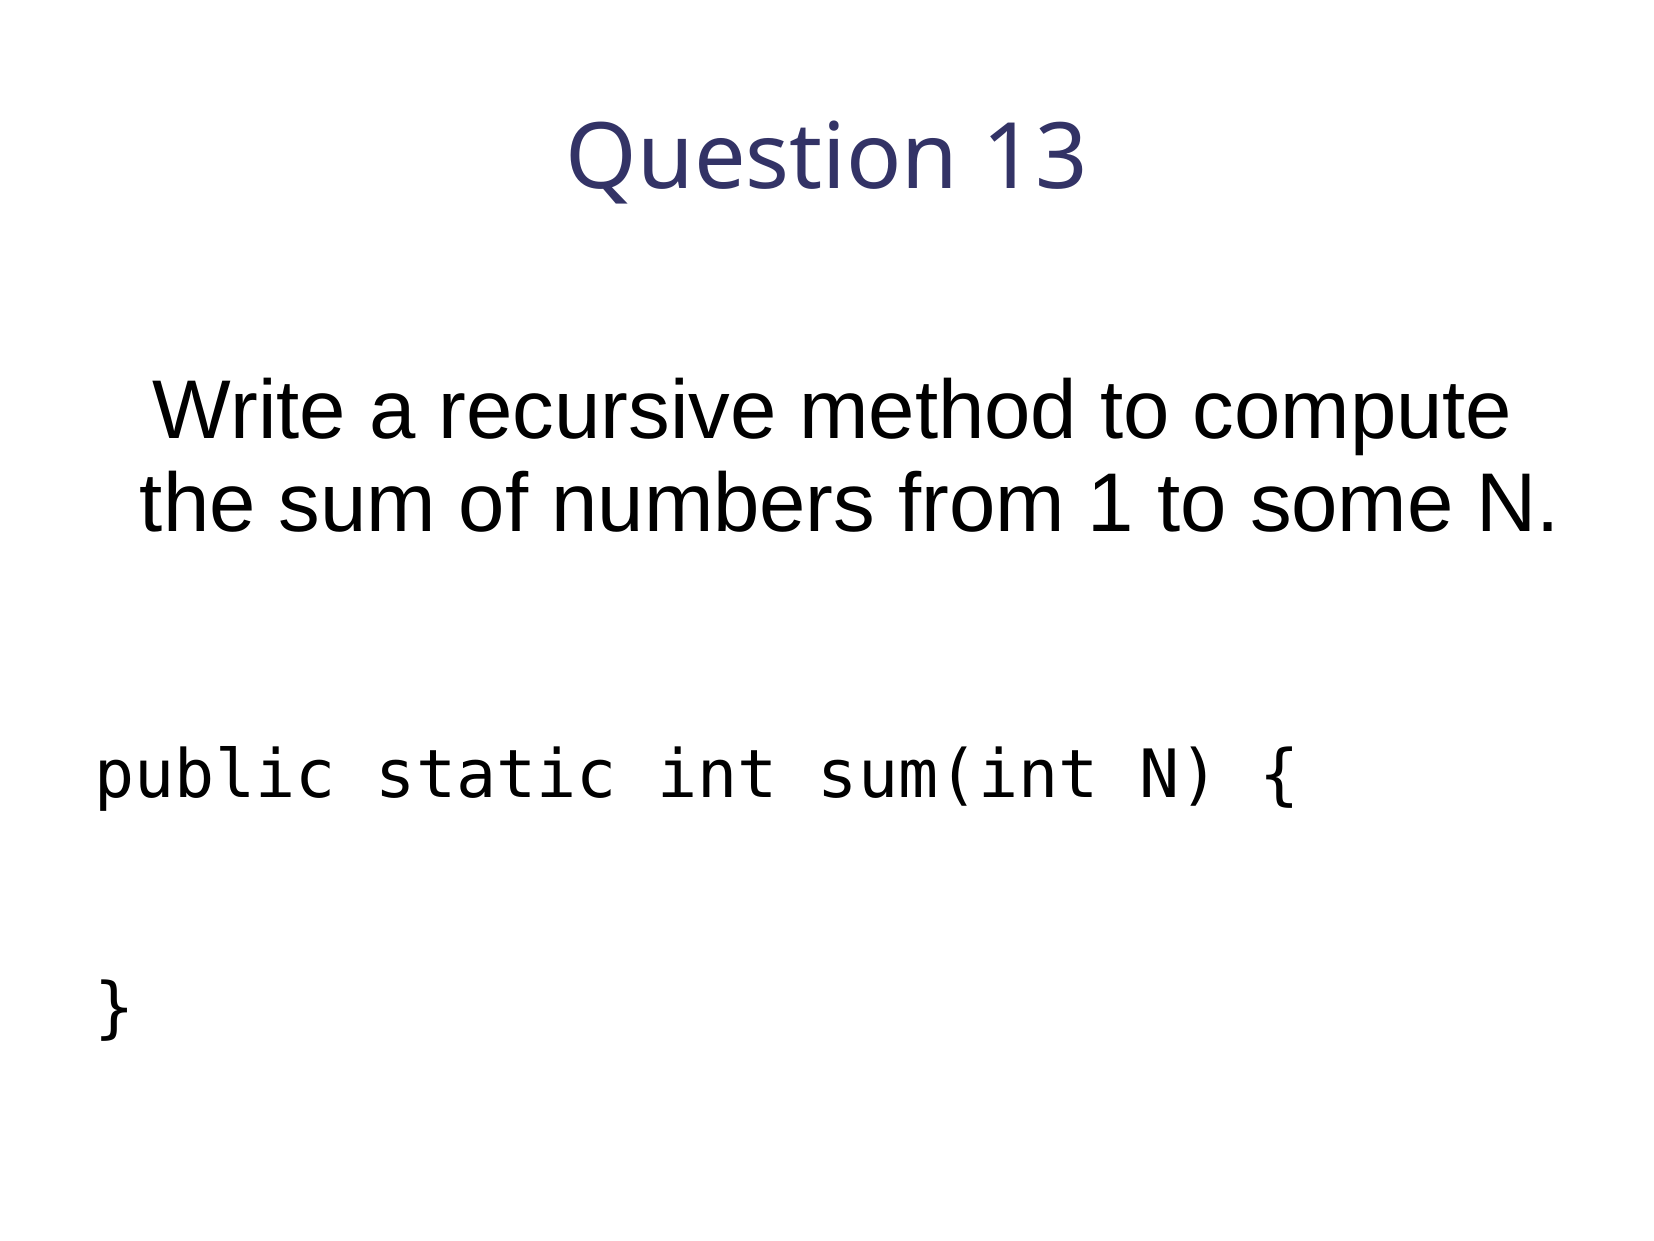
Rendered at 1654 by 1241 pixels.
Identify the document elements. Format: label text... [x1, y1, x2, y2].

title Question <number> [82, 49, 1571, 257]
subtitle Write a recursive method to compute the sum of numbers from 1 to some N. public static int sum(int N) { } [59, 295, 1571, 1114]
